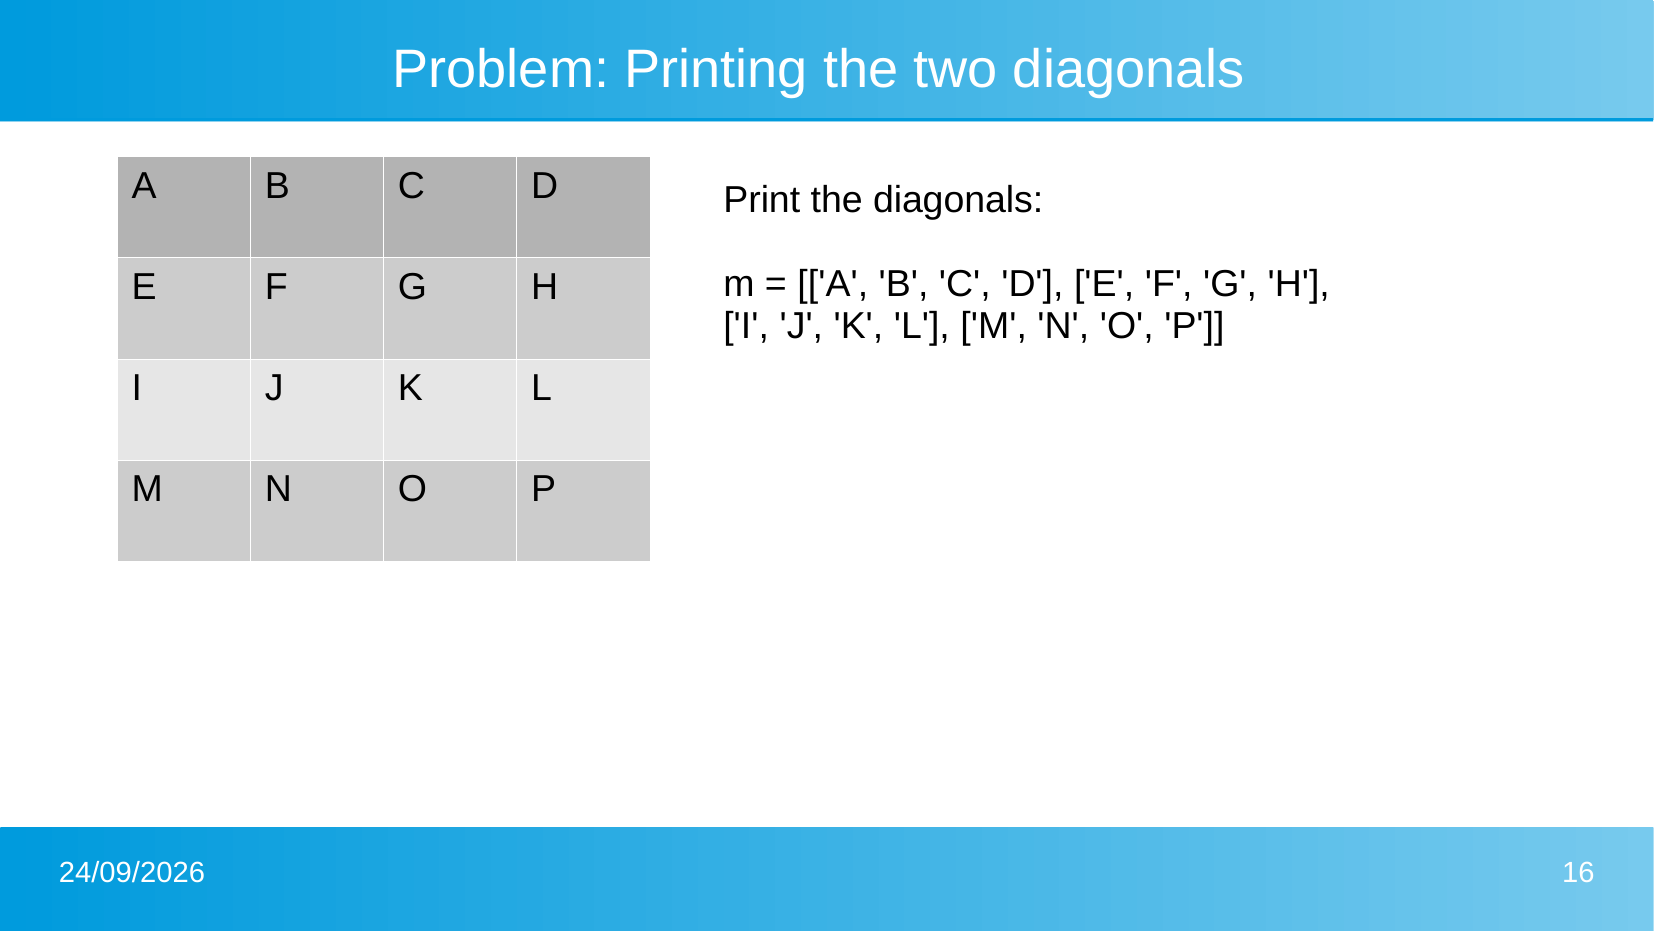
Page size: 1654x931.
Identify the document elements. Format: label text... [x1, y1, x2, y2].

table_cell E [118, 258, 250, 359]
title Problem: Printing the two diagonals [59, 29, 1595, 108]
table_cell H [517, 258, 650, 359]
table_header D [517, 157, 650, 257]
table_header A [118, 157, 250, 257]
table_header C [384, 157, 516, 257]
table_header B [251, 157, 383, 257]
text_box Print the diagonals: m = [['A', 'B', 'C', 'D'], ['E', 'F', 'G', 'H'], ['I', 'J', 'K', 'L'], ['M', 'N', 'O', 'P']] [708, 171, 1565, 355]
table_cell I [118, 360, 250, 460]
table_cell N [251, 461, 383, 561]
table_cell F [251, 258, 383, 359]
table_cell G [384, 258, 516, 359]
table_cell O [384, 461, 516, 561]
table_cell P [517, 461, 650, 561]
table_cell K [384, 360, 516, 460]
table_cell M [118, 461, 250, 561]
table_cell L [517, 360, 650, 460]
table_cell J [251, 360, 383, 460]
